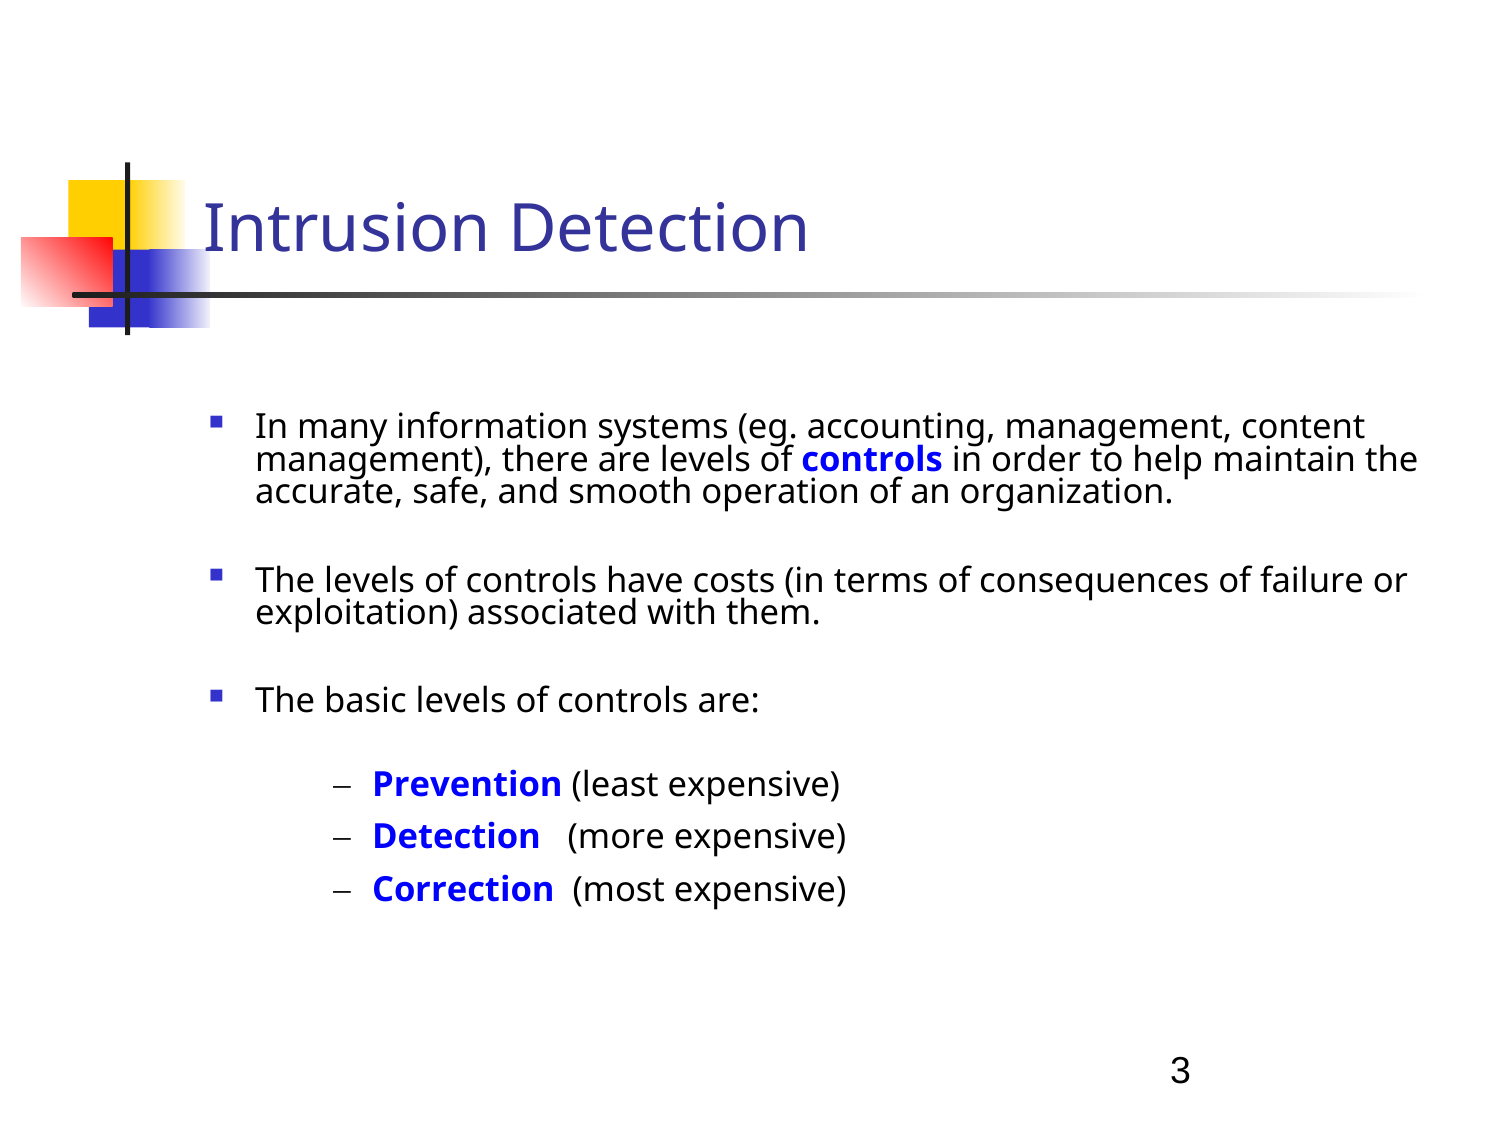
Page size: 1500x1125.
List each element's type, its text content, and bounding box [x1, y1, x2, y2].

title Intrusion Detection [188, 35, 1468, 276]
list In many information systems (eg. accounting, management, content management), there are levels of controls in order to help maintain the accurate, safe, and smooth operation of an organization. The levels of controls have costs (in terms of consequences of failure or exploitation) associated with them. The basic levels of controls are: Prevention (least expensive) Detection (more expensive) Correction (most expensive) [193, 331, 1469, 1007]
